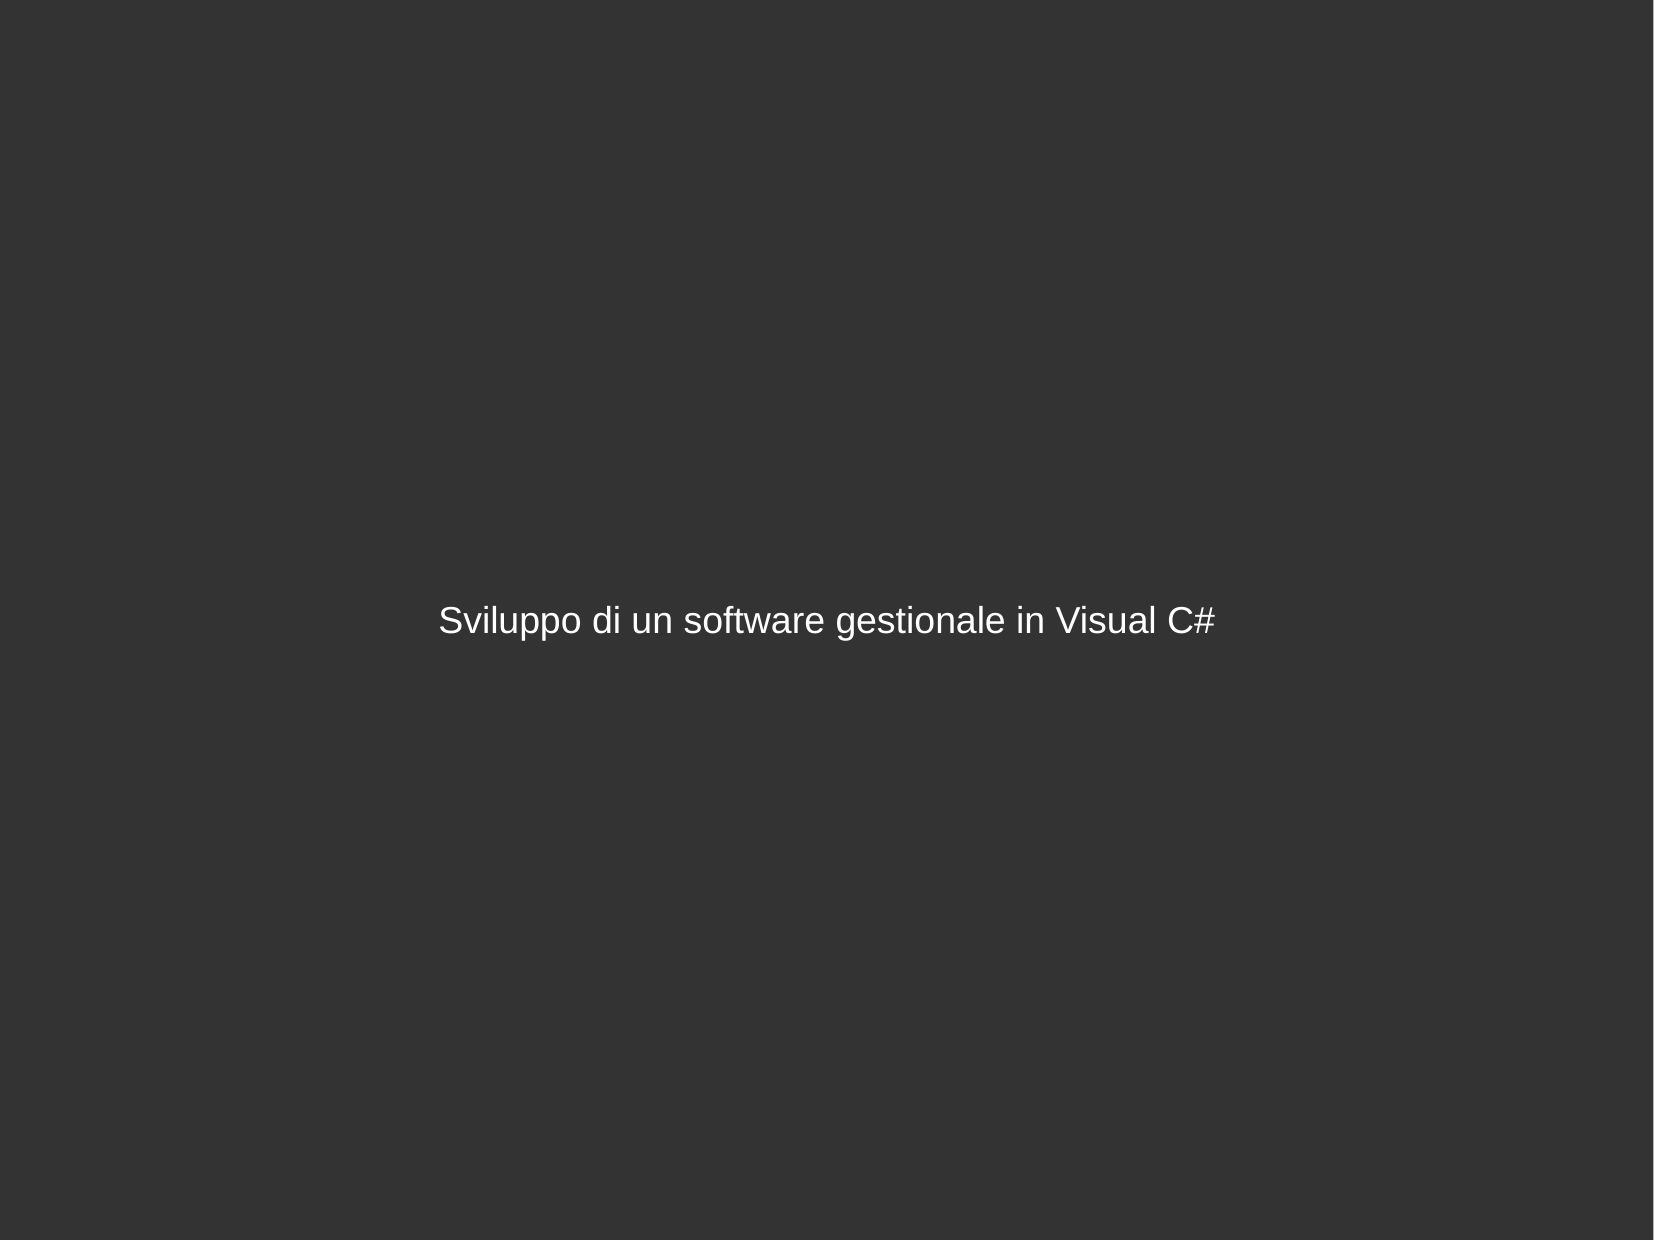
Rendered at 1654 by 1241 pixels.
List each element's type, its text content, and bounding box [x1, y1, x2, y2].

text_box Sviluppo di un software gestionale in Visual C# [423, 591, 1231, 649]
